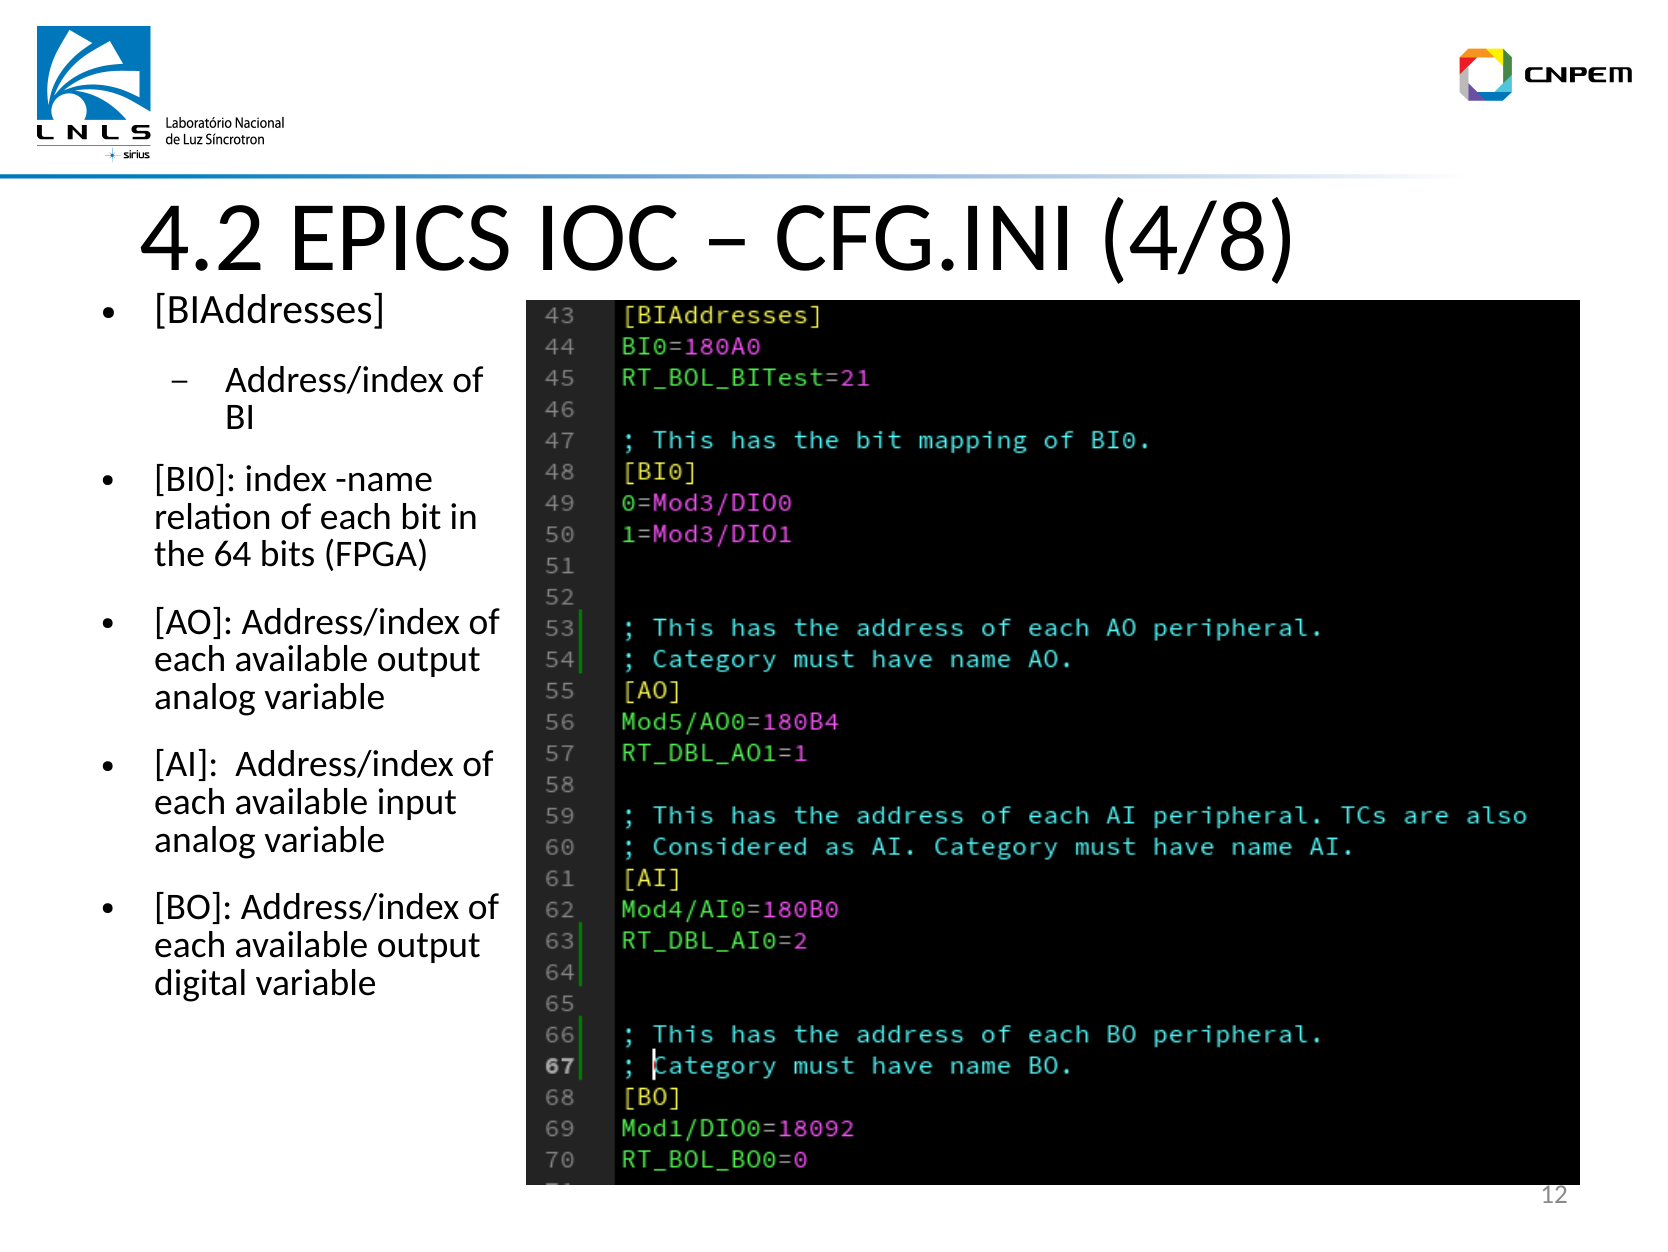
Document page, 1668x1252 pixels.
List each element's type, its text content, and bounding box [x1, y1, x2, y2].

list [BIAddresses] Address/index of BI [BI0]: index -name relation of each bit in the 64 bits (FPGA) [AO]: Address/index of each available output analog variable [AI]: Address/index of each available input analog variable [BO]: Address/index of each available output digital variable [83, 292, 511, 1171]
picture [0, 0, 1668, 1251]
text_box 4.2 EPICS IOC – CFG.INI (4/8) [139, 145, 1580, 346]
